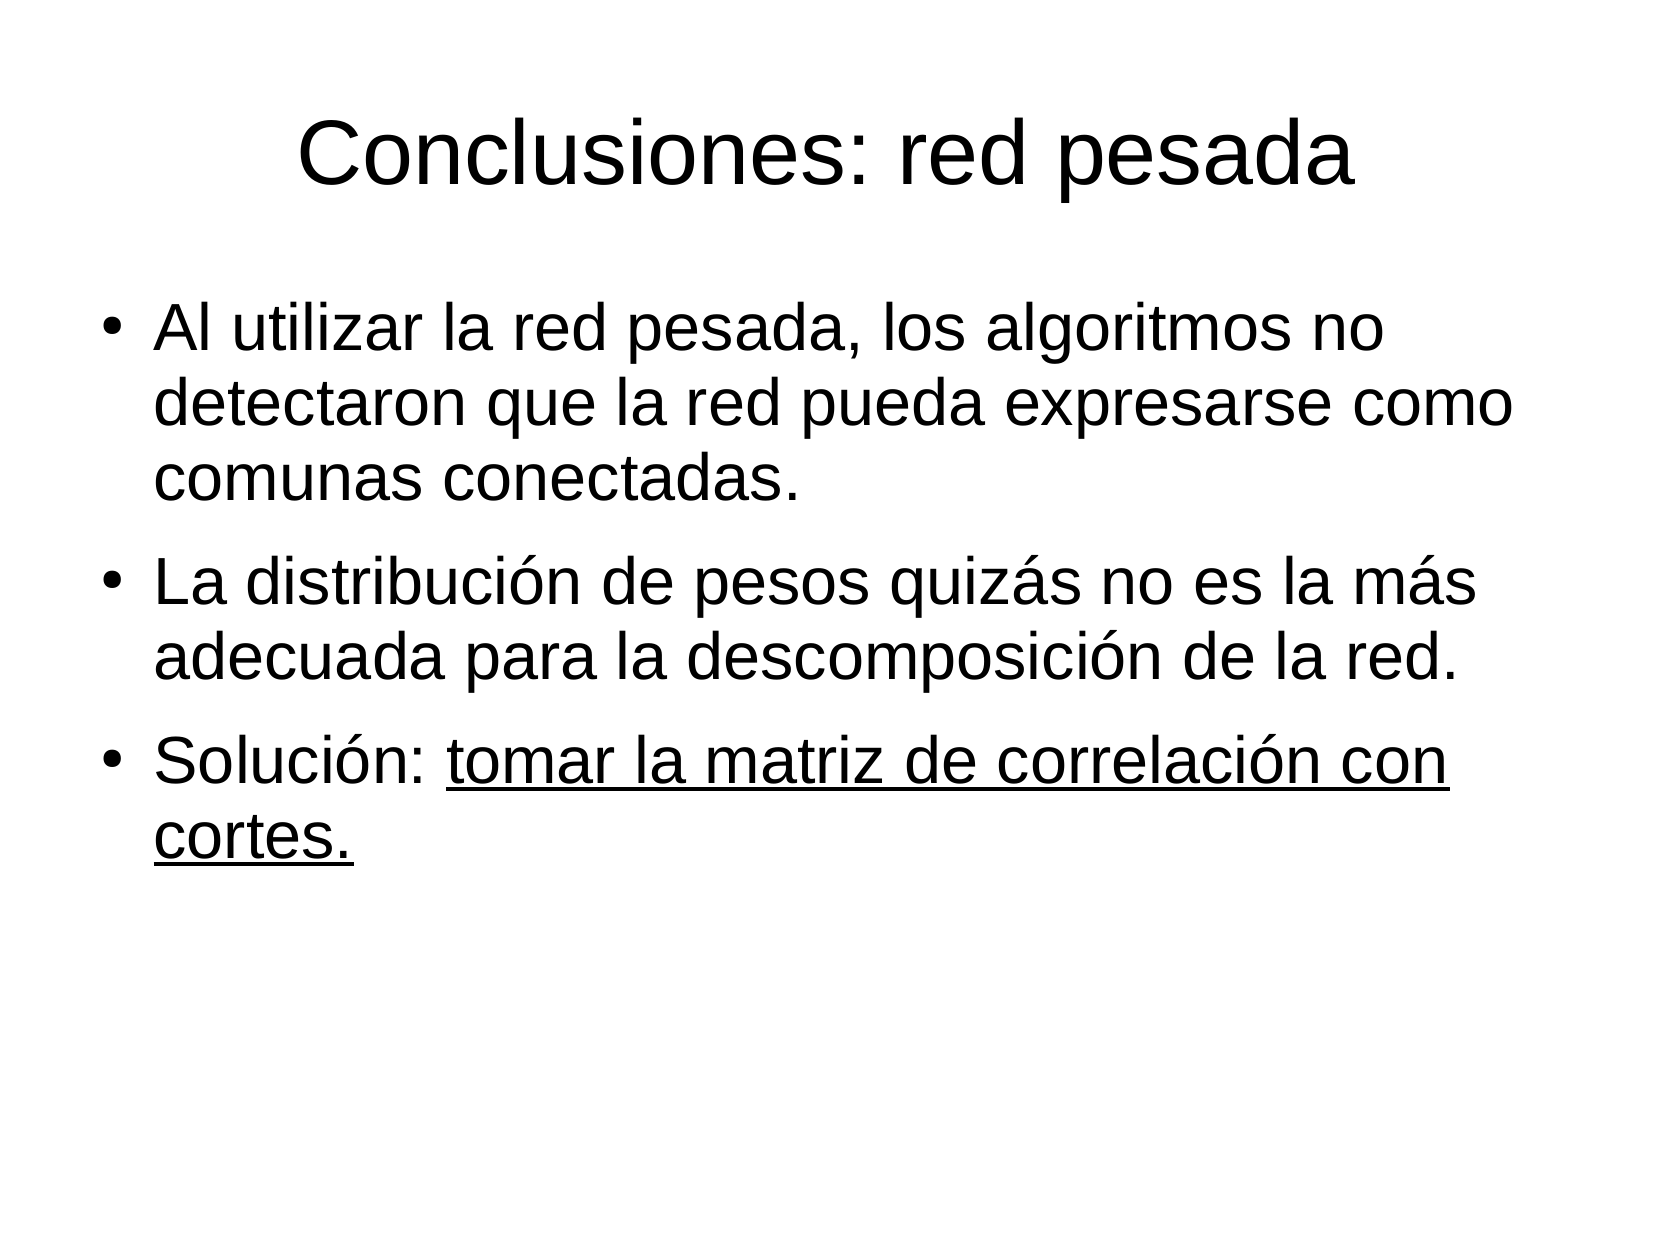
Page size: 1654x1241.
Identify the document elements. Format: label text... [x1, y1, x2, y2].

list Al utilizar la red pesada, los algoritmos no detectaron que la red pueda expresarse como comunas conectadas. La distribución de pesos quizás no es la más adecuada para la descomposición de la red. Solución: tomar la matriz de correlación con cortes. [82, 290, 1571, 1010]
title Conclusiones: red pesada [82, 49, 1571, 257]
